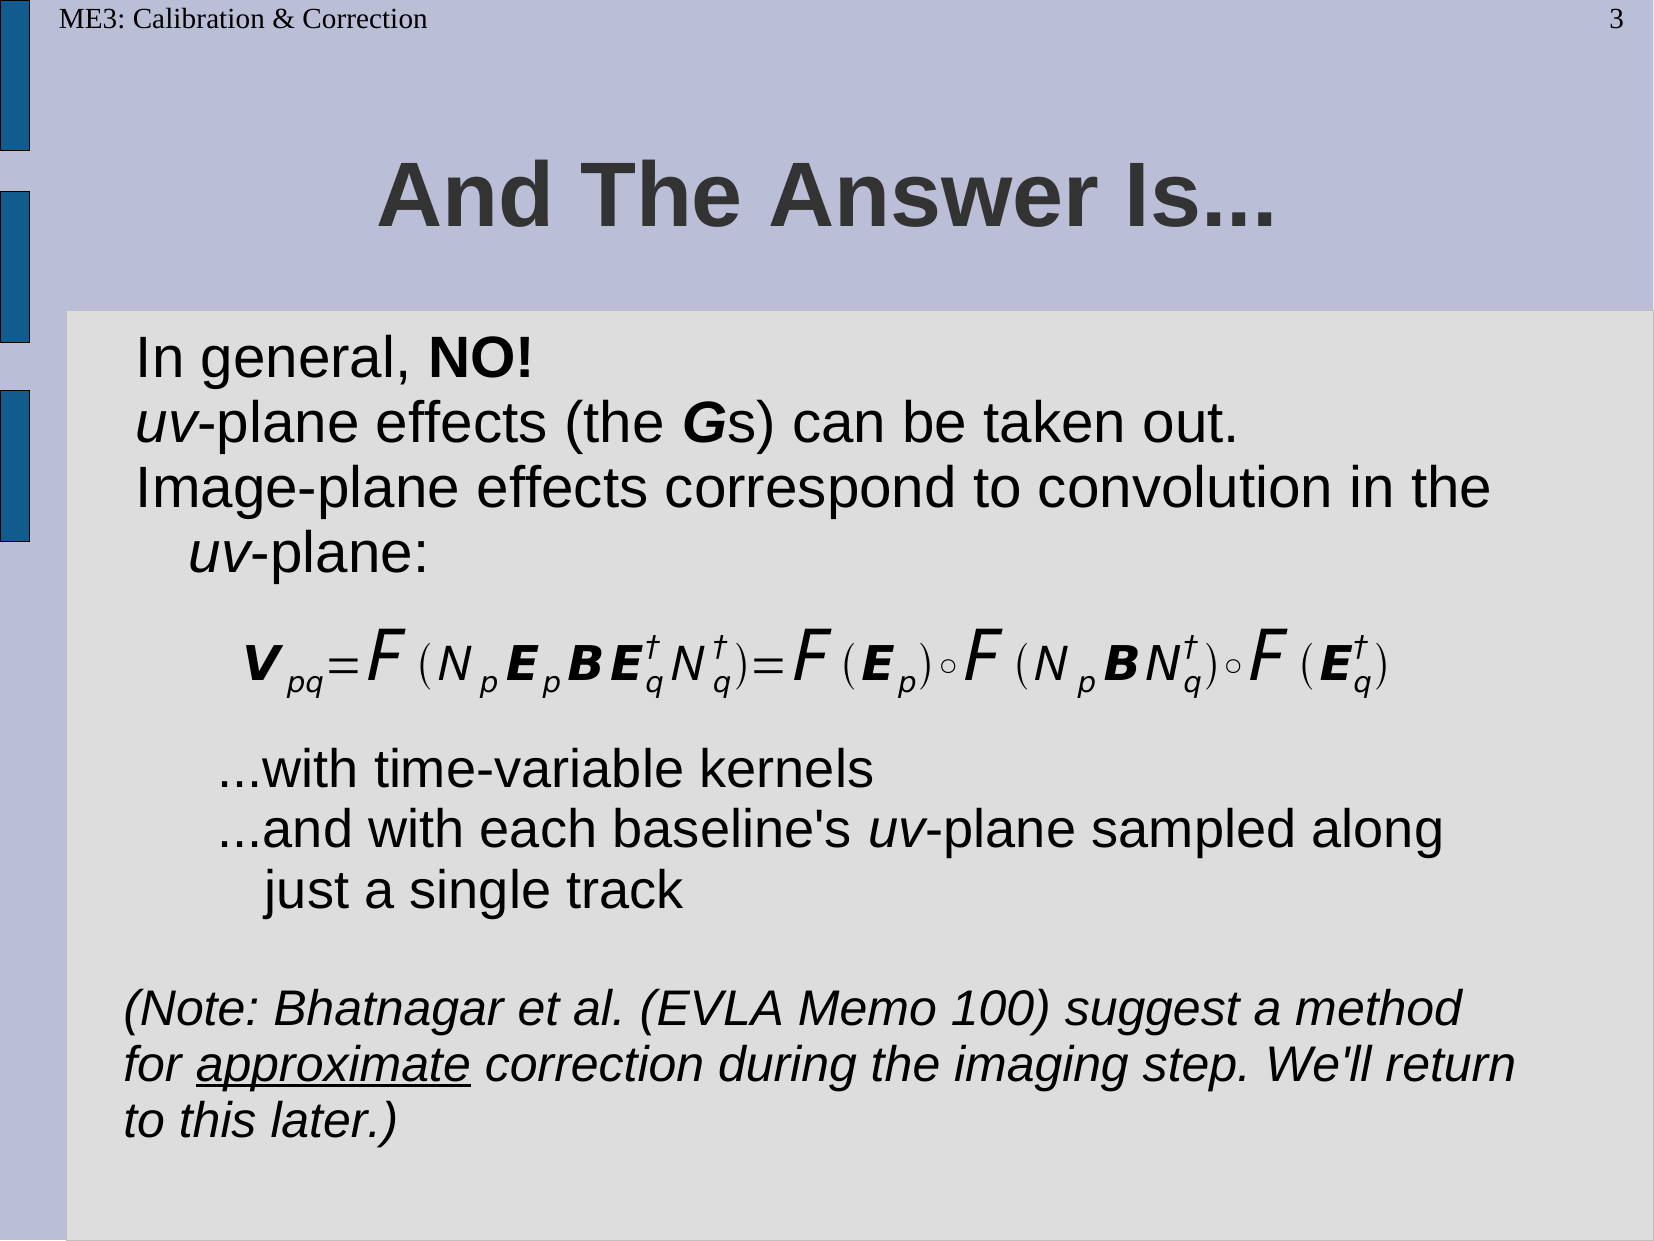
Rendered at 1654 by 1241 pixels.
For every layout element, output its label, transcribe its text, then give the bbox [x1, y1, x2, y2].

list ...with time-variable kernels ...and with each baseline's uv-plane sampled along just a single track (Note: Bhatnagar et al. (EVLA Memo 100) suggest a method for approximate correction during the imaging step. We'll return to this later.) [123, 738, 1536, 1165]
chart [236, 620, 1397, 699]
title And The Answer Is... [121, 91, 1534, 299]
list In general, NO! uv-plane effects (the Gs) can be taken out. Image-plane effects correspond to convolution in the uv-plane: [118, 324, 1531, 596]
